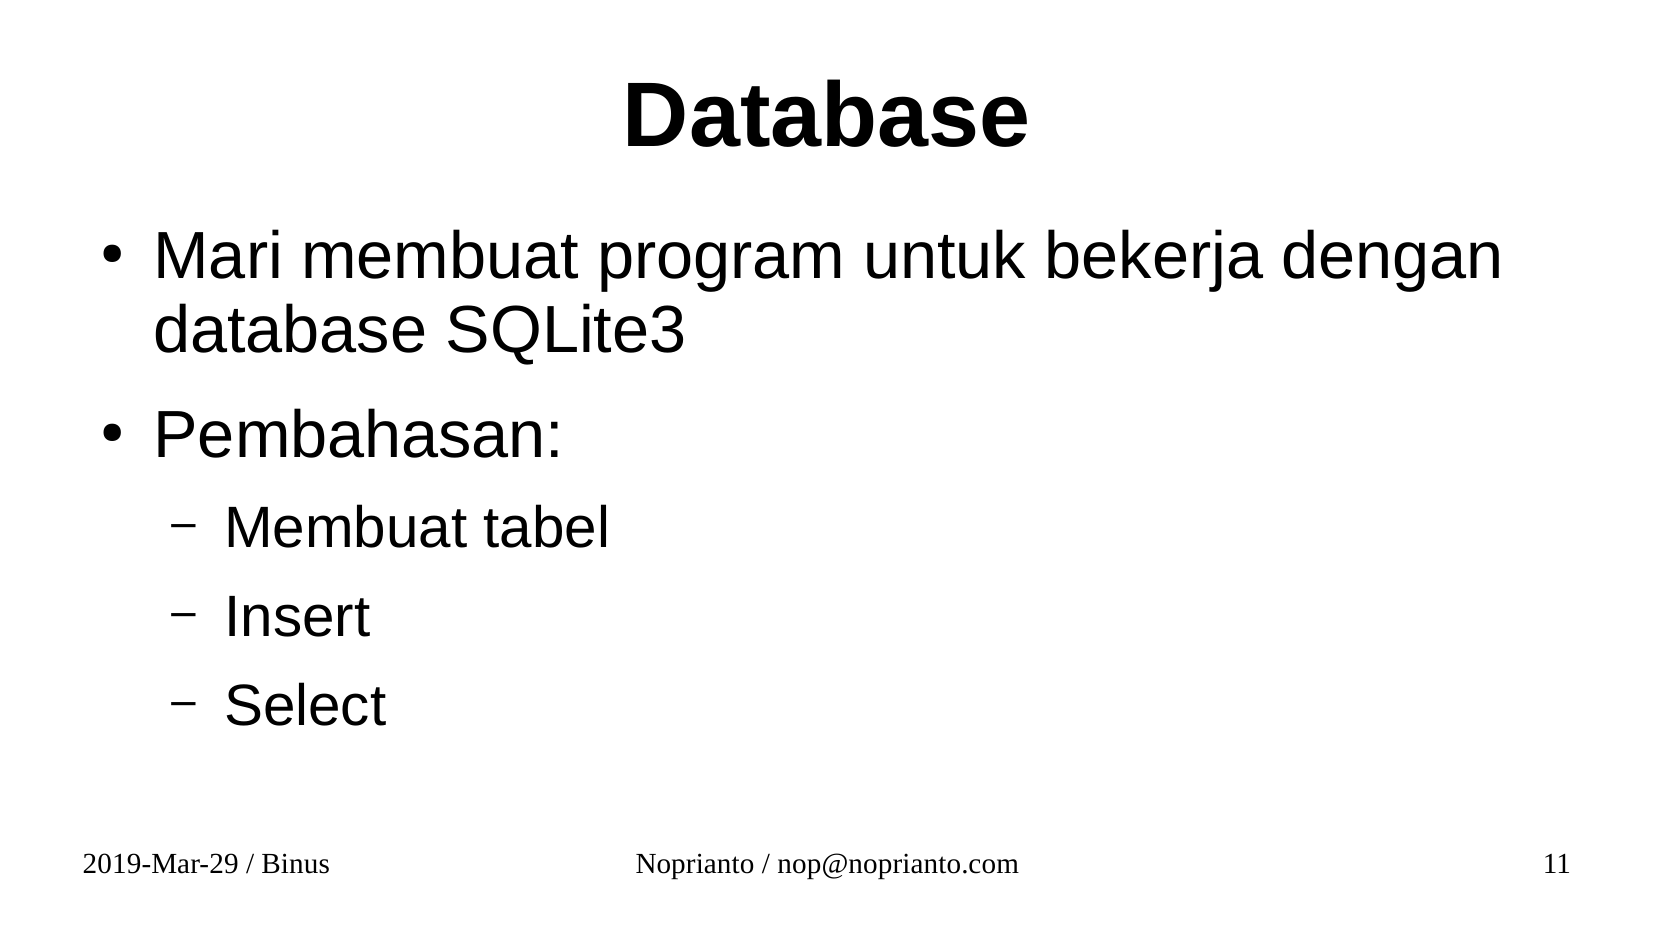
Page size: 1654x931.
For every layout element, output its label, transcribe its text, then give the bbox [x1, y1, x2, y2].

list Mari membuat program untuk bekerja dengan database SQLite3 Pembahasan: Membuat tabel Insert Select [82, 217, 1571, 758]
title Database [82, 37, 1571, 193]
